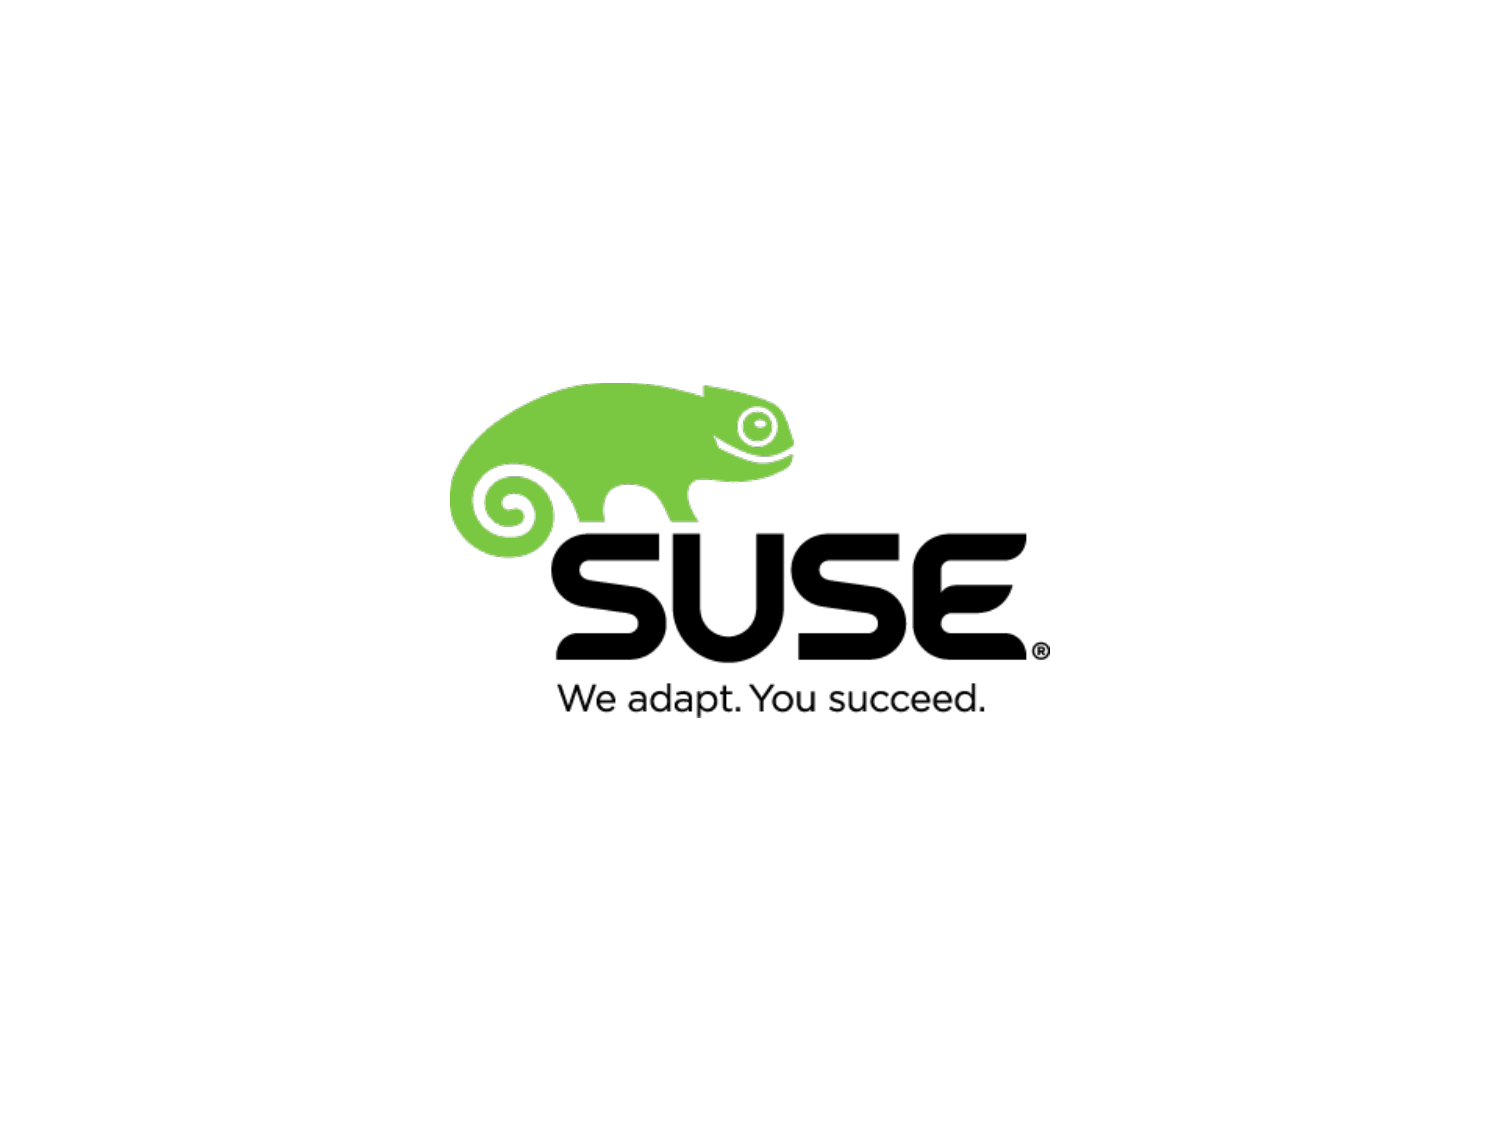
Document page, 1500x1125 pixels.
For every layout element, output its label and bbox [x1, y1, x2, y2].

picture [450, 383, 1050, 718]
